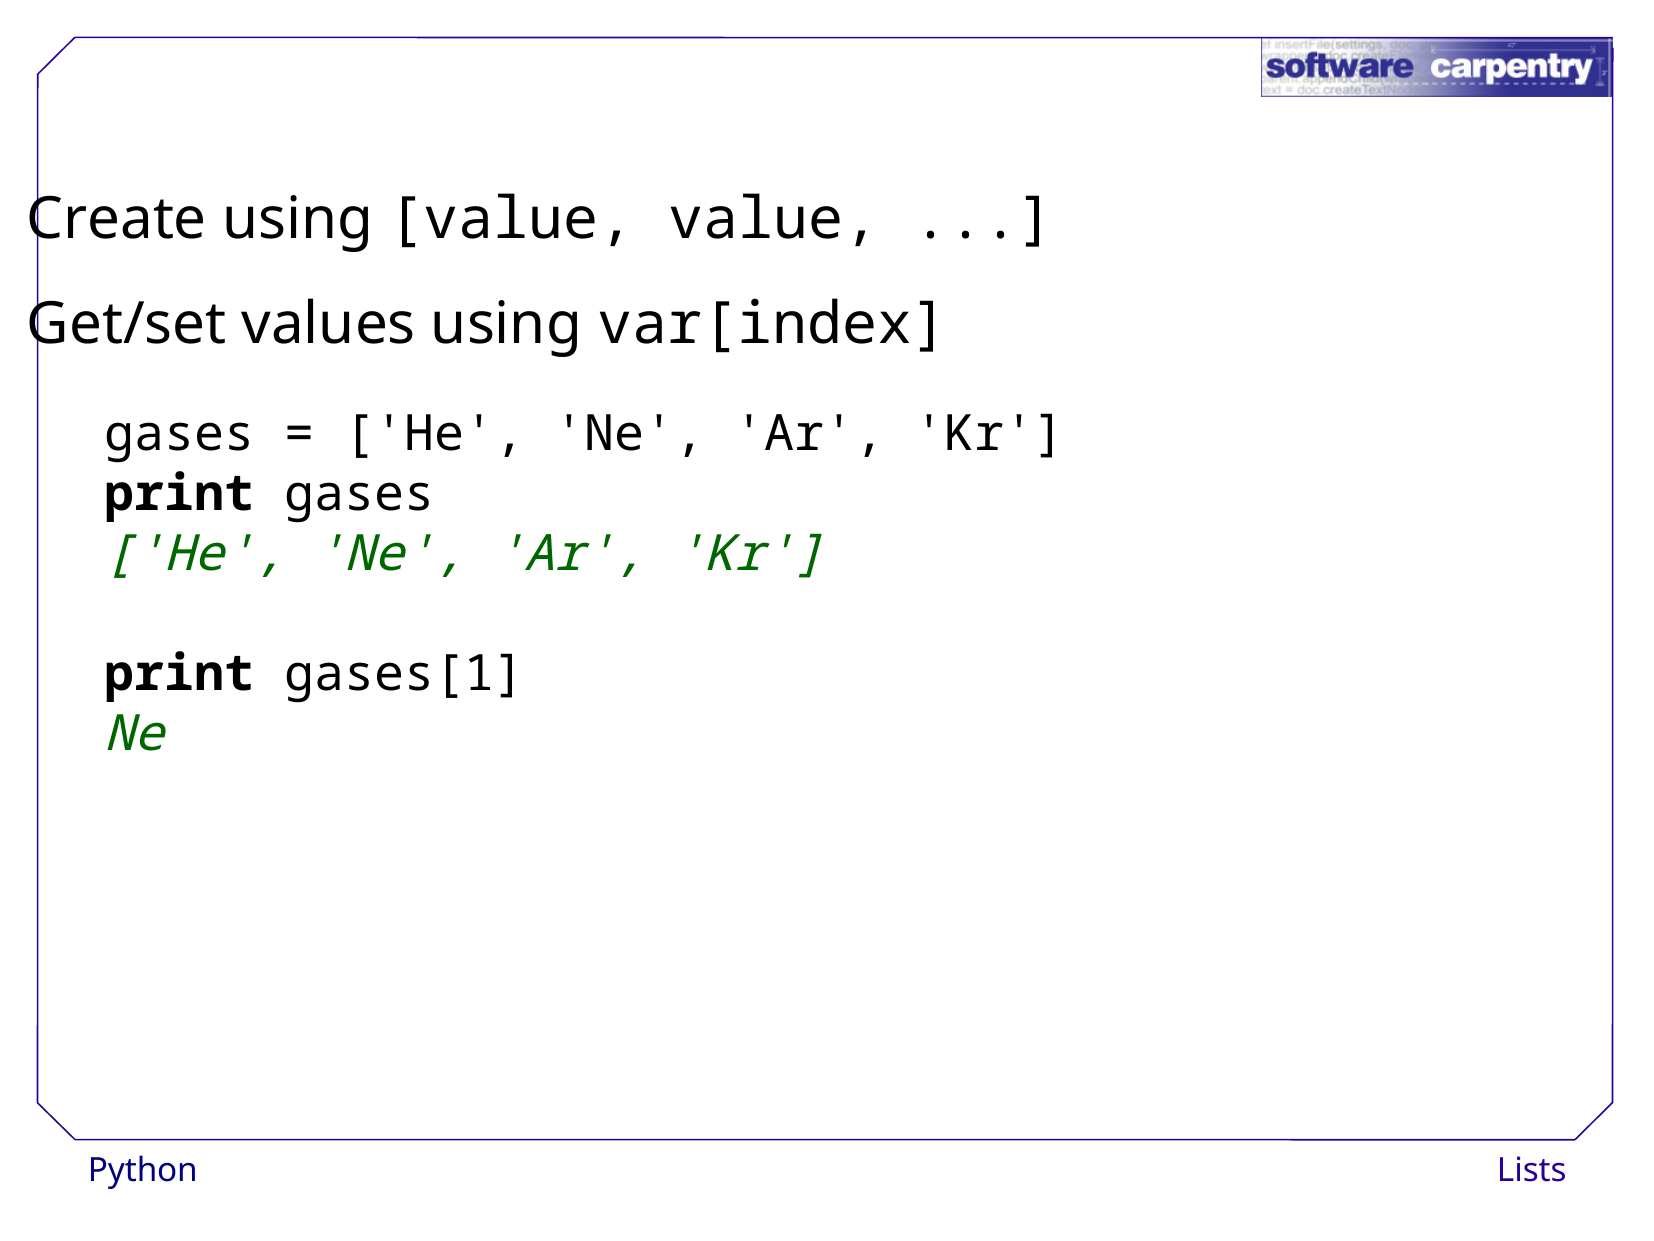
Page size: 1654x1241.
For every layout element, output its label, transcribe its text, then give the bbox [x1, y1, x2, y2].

text_box gases = ['He', 'Ne', 'Ar', 'Kr'] print gases ['He', 'Ne', 'Ar', 'Kr'] print gases[1] Ne [89, 393, 1512, 904]
picture [1261, 39, 1613, 97]
text_box Create using [value, value, ...] Get/set values using var[index] [12, 137, 1219, 364]
